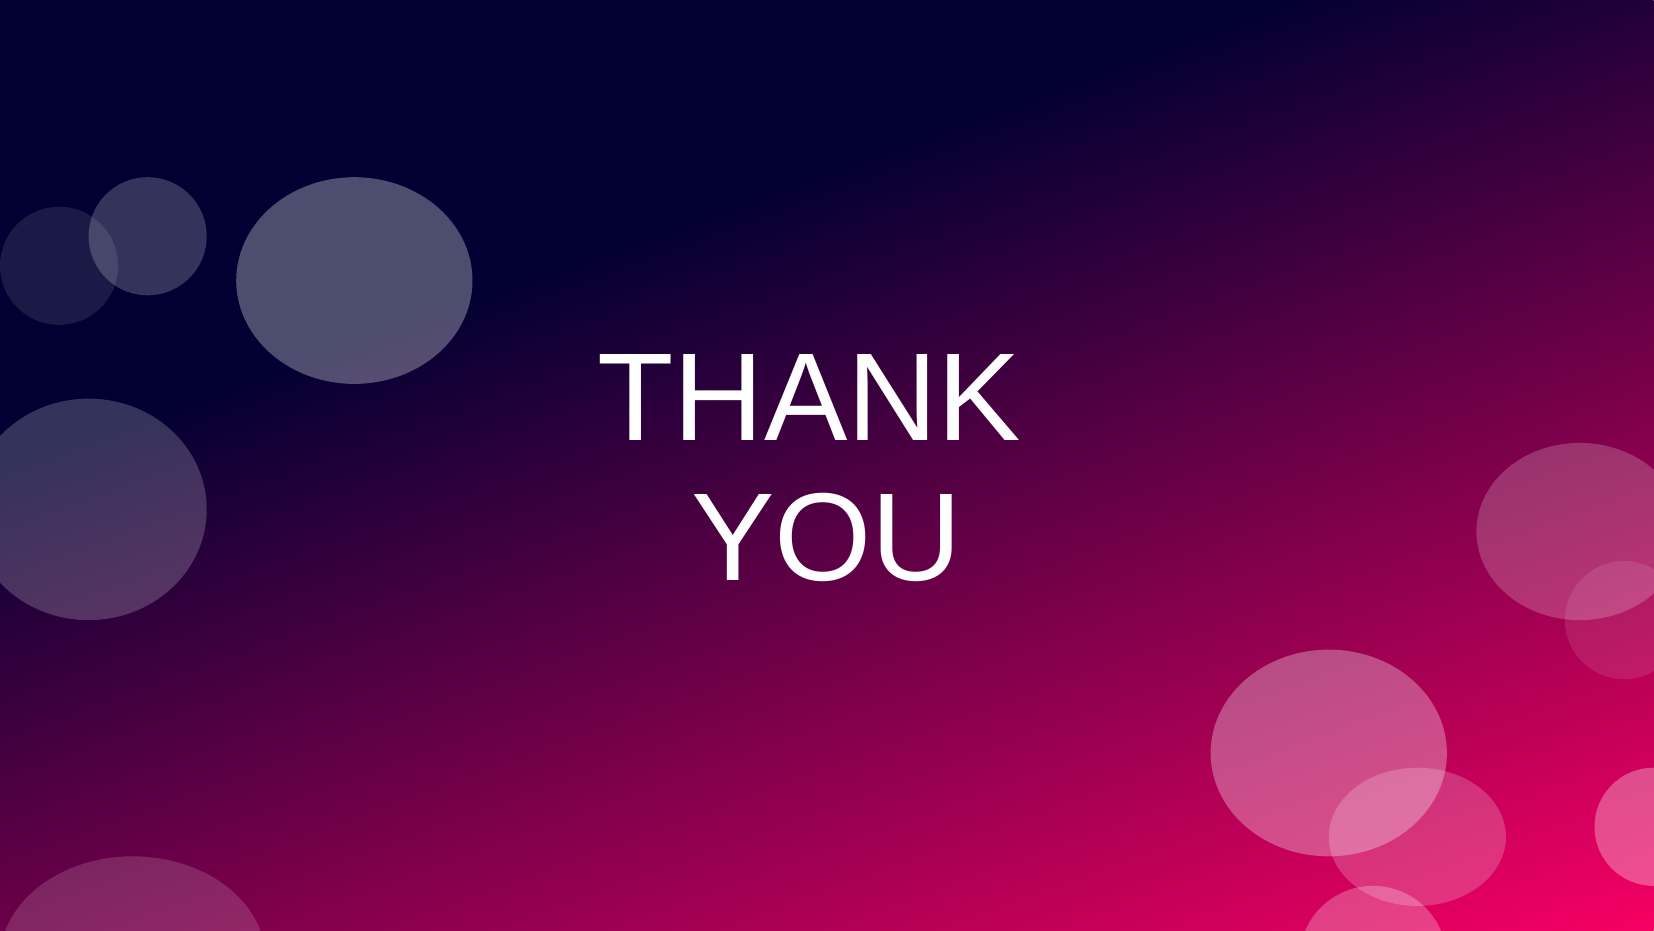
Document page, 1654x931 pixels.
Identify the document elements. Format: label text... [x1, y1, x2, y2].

subtitle THANK YOU [82, 177, 1571, 758]
